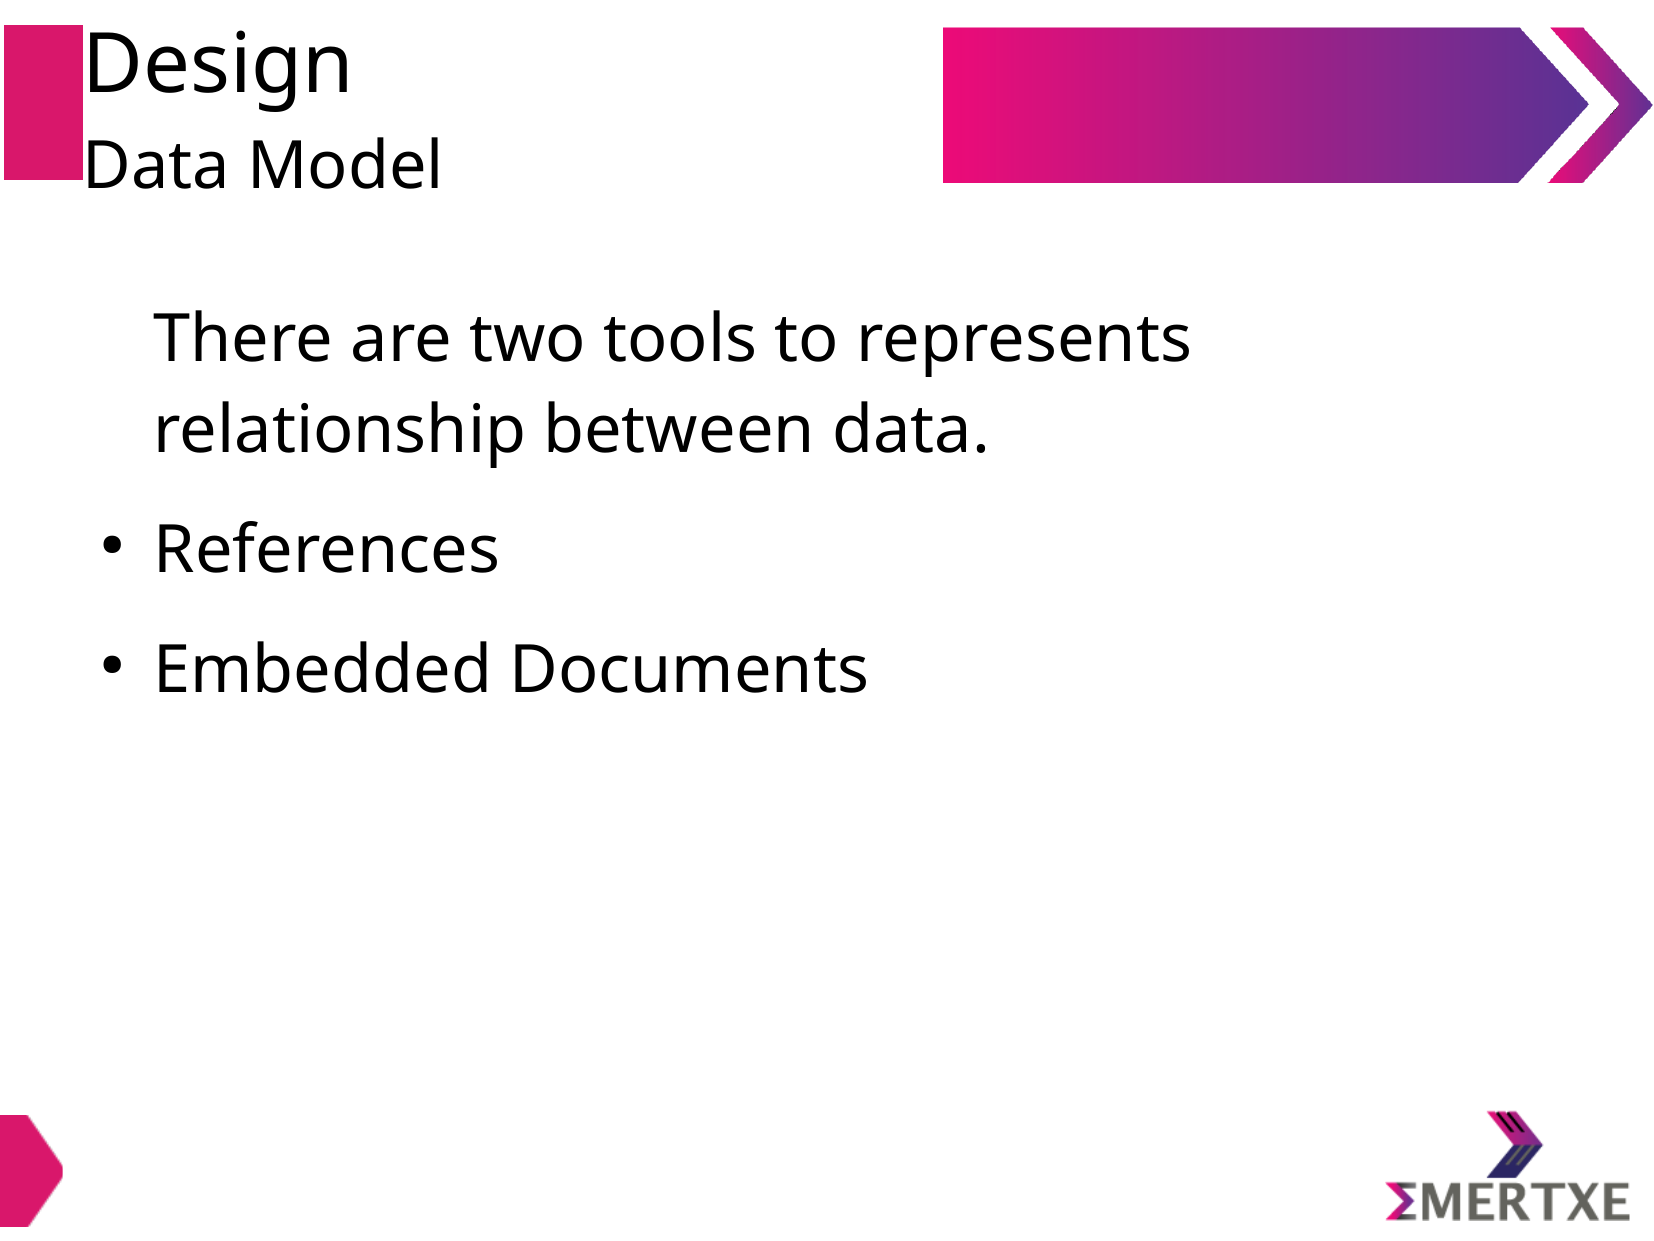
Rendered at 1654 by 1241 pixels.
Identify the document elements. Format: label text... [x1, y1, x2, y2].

list There are two tools to represents relationship between data. References Embedded Documents [82, 290, 1571, 1010]
title Design Data Model [82, 2, 1571, 210]
picture [1385, 1107, 1631, 1221]
picture [1571, 27, 1653, 183]
